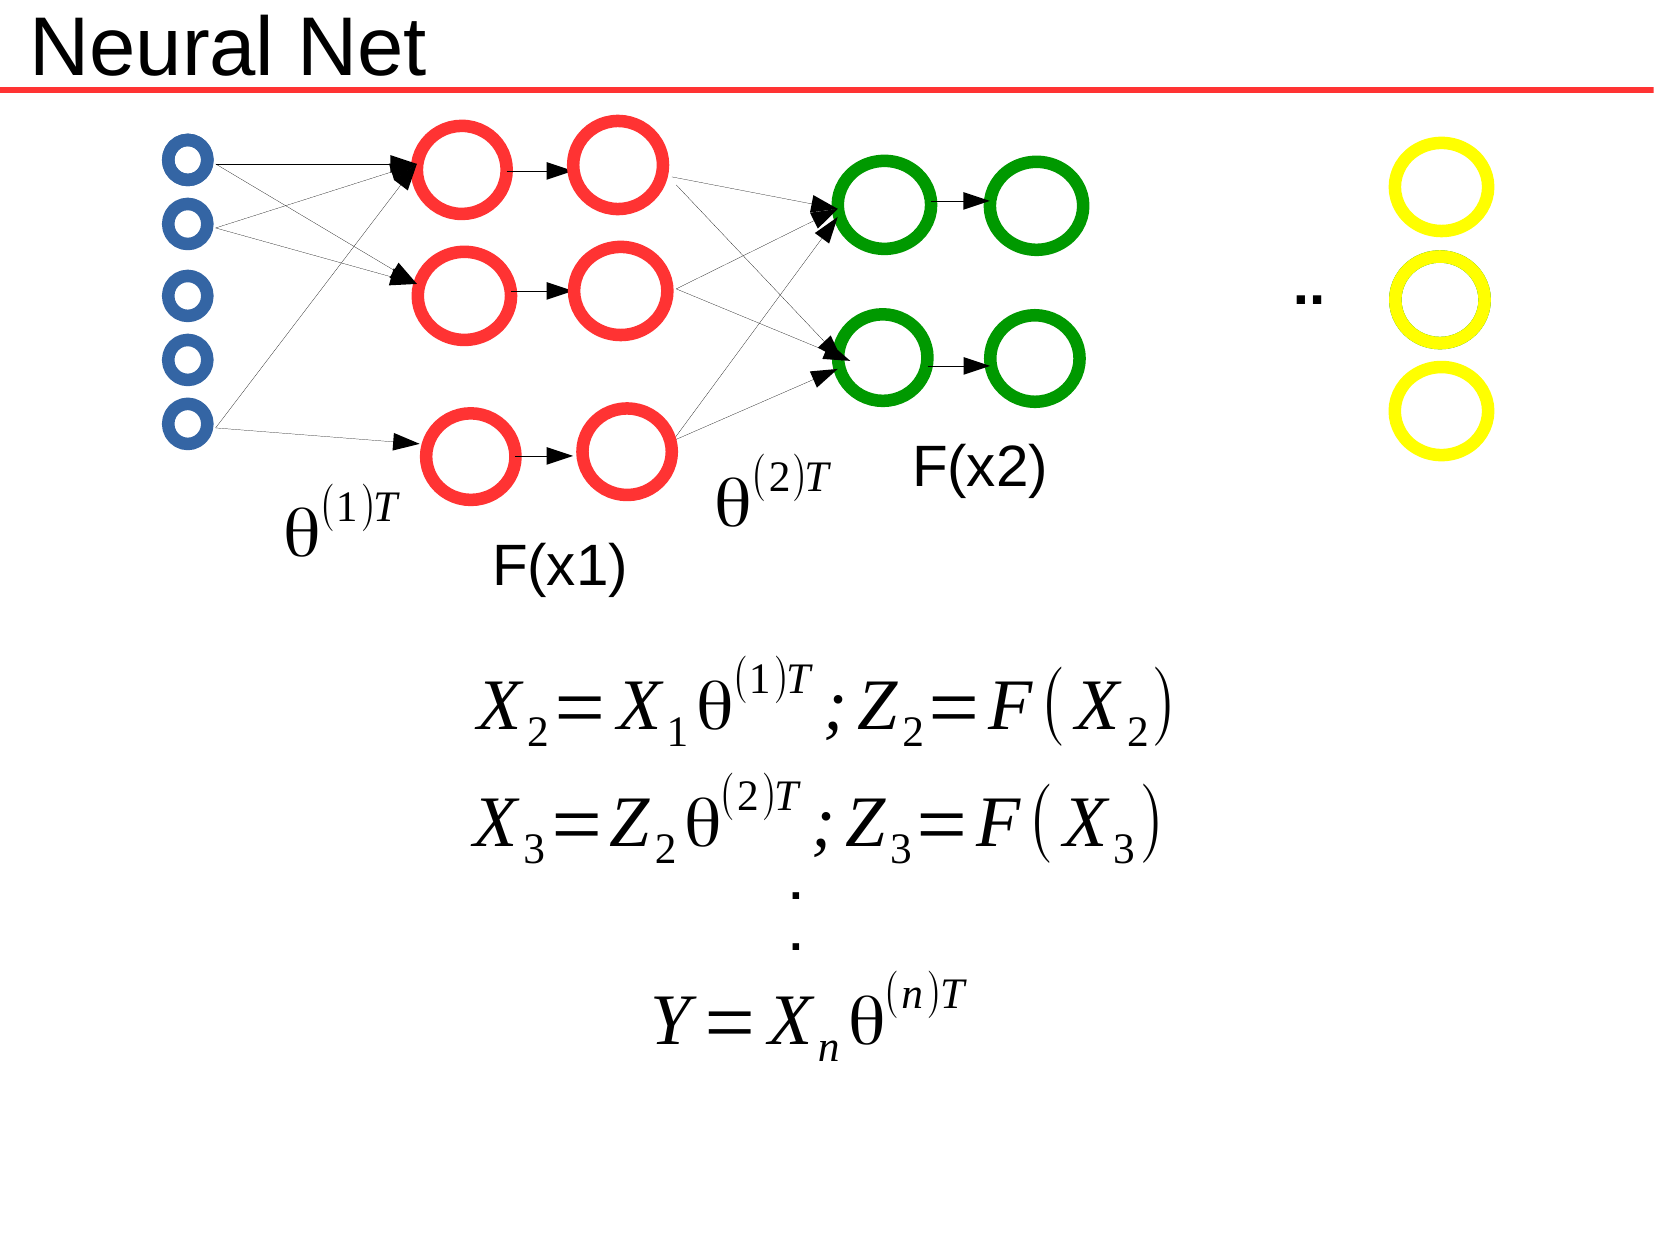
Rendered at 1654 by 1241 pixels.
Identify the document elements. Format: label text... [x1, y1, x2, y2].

chart [465, 653, 1182, 756]
chart [708, 450, 840, 531]
text_box F(x2) [897, 425, 1093, 571]
chart [644, 968, 975, 1071]
title Neural Net [29, 0, 1518, 94]
chart [461, 770, 1170, 873]
text_box .. [1278, 244, 1359, 346]
text_box . . [774, 850, 833, 968]
chart [276, 480, 409, 561]
text_box F(x1) [477, 525, 673, 653]
